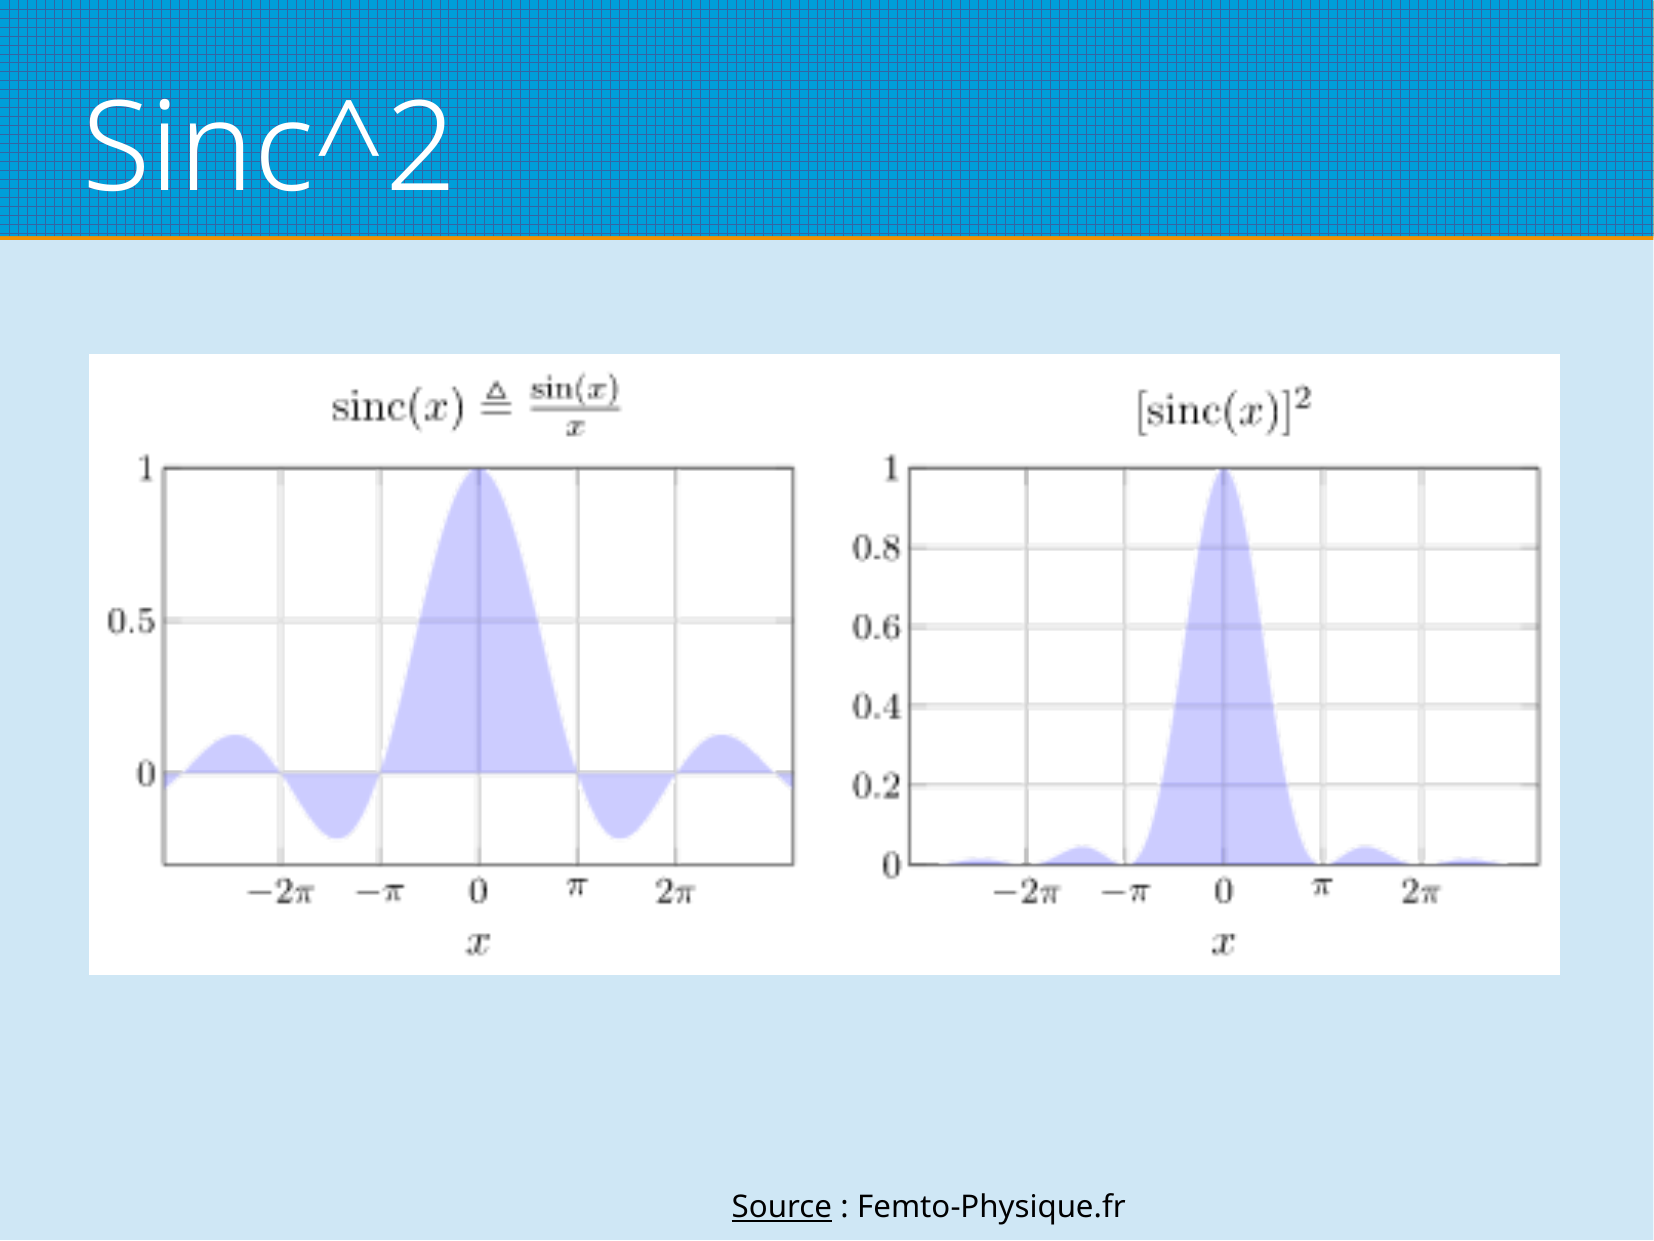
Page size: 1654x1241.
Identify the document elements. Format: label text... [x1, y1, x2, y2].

title Sinc^2 [82, 19, 1571, 227]
text_box Source : Femto-Physique.fr [725, 1179, 1654, 1232]
picture [88, 354, 1561, 975]
